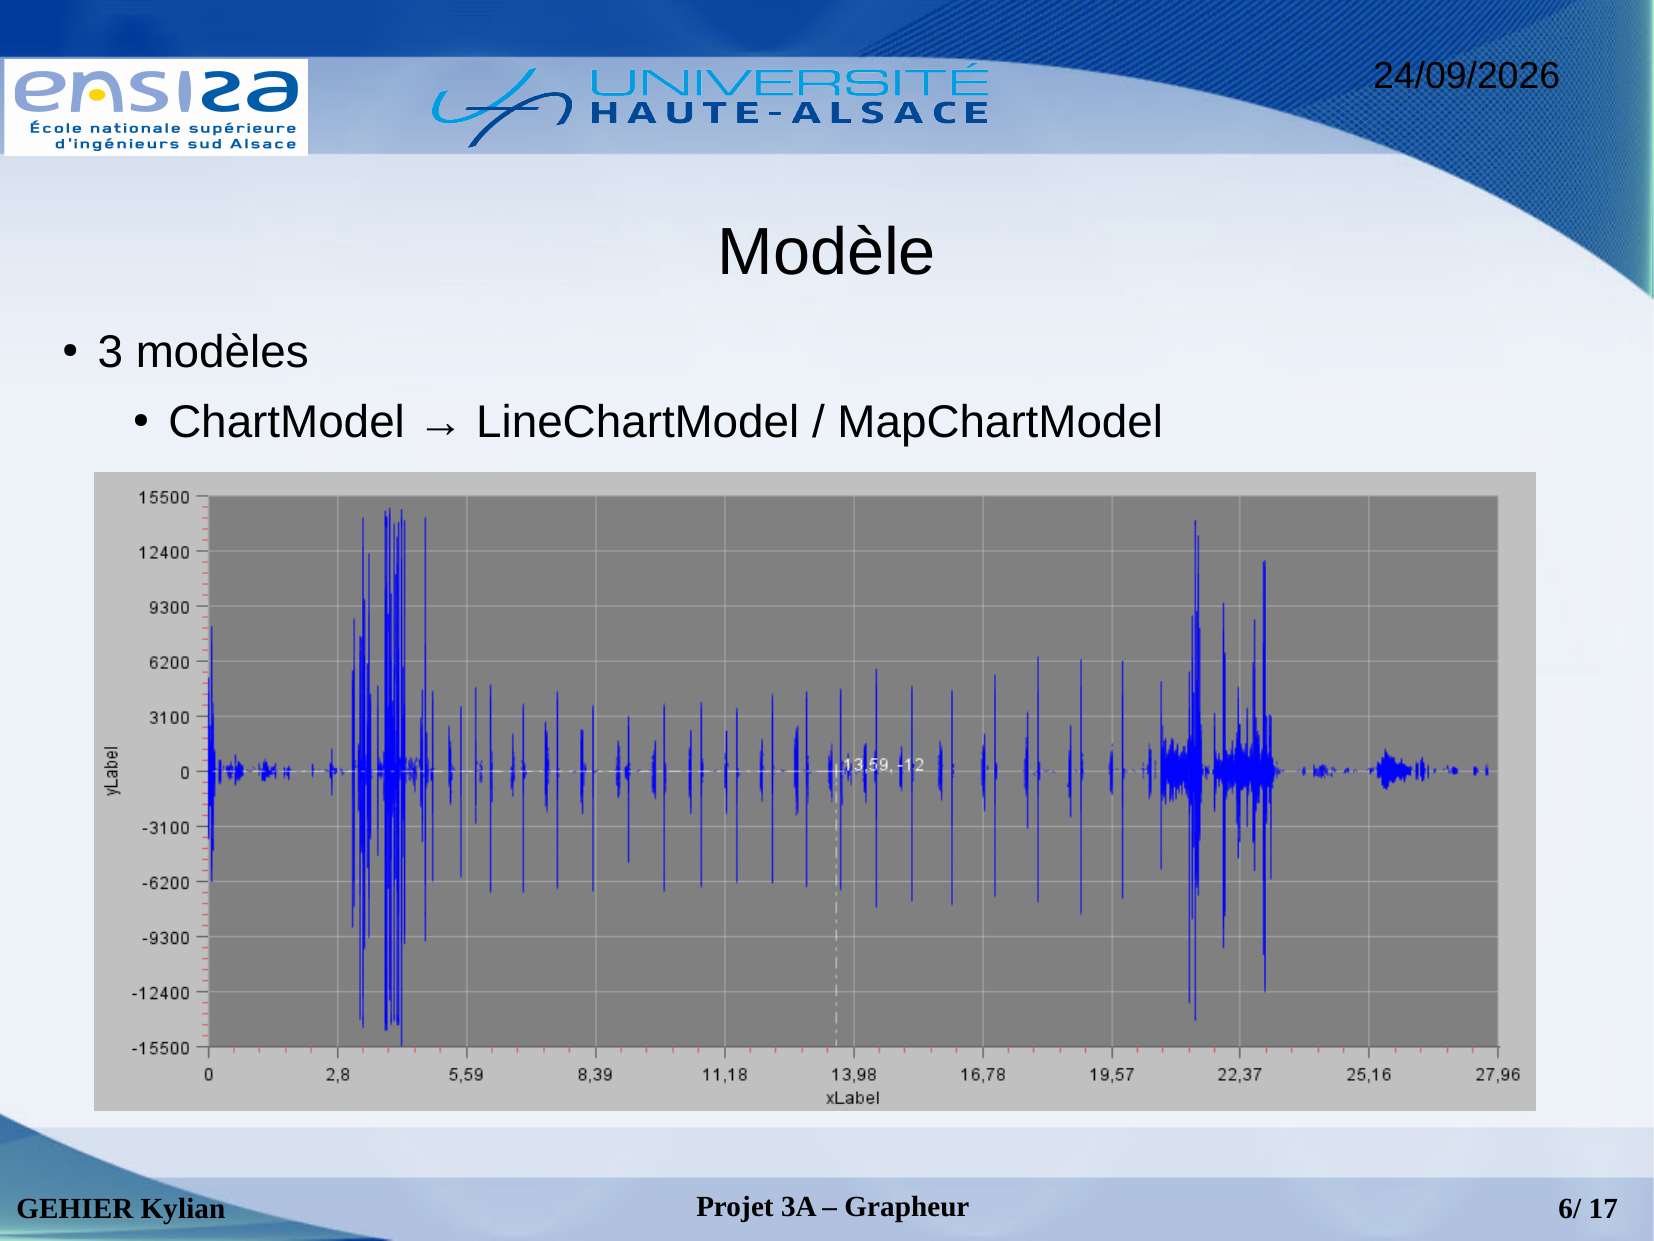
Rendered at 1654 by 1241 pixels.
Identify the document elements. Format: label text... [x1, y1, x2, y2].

picture [0, 0, 1654, 1241]
text_box 3 modèles ChartModel → LineChartModel / MapChartModel [47, 318, 1465, 662]
title Modèle [118, 192, 1536, 310]
